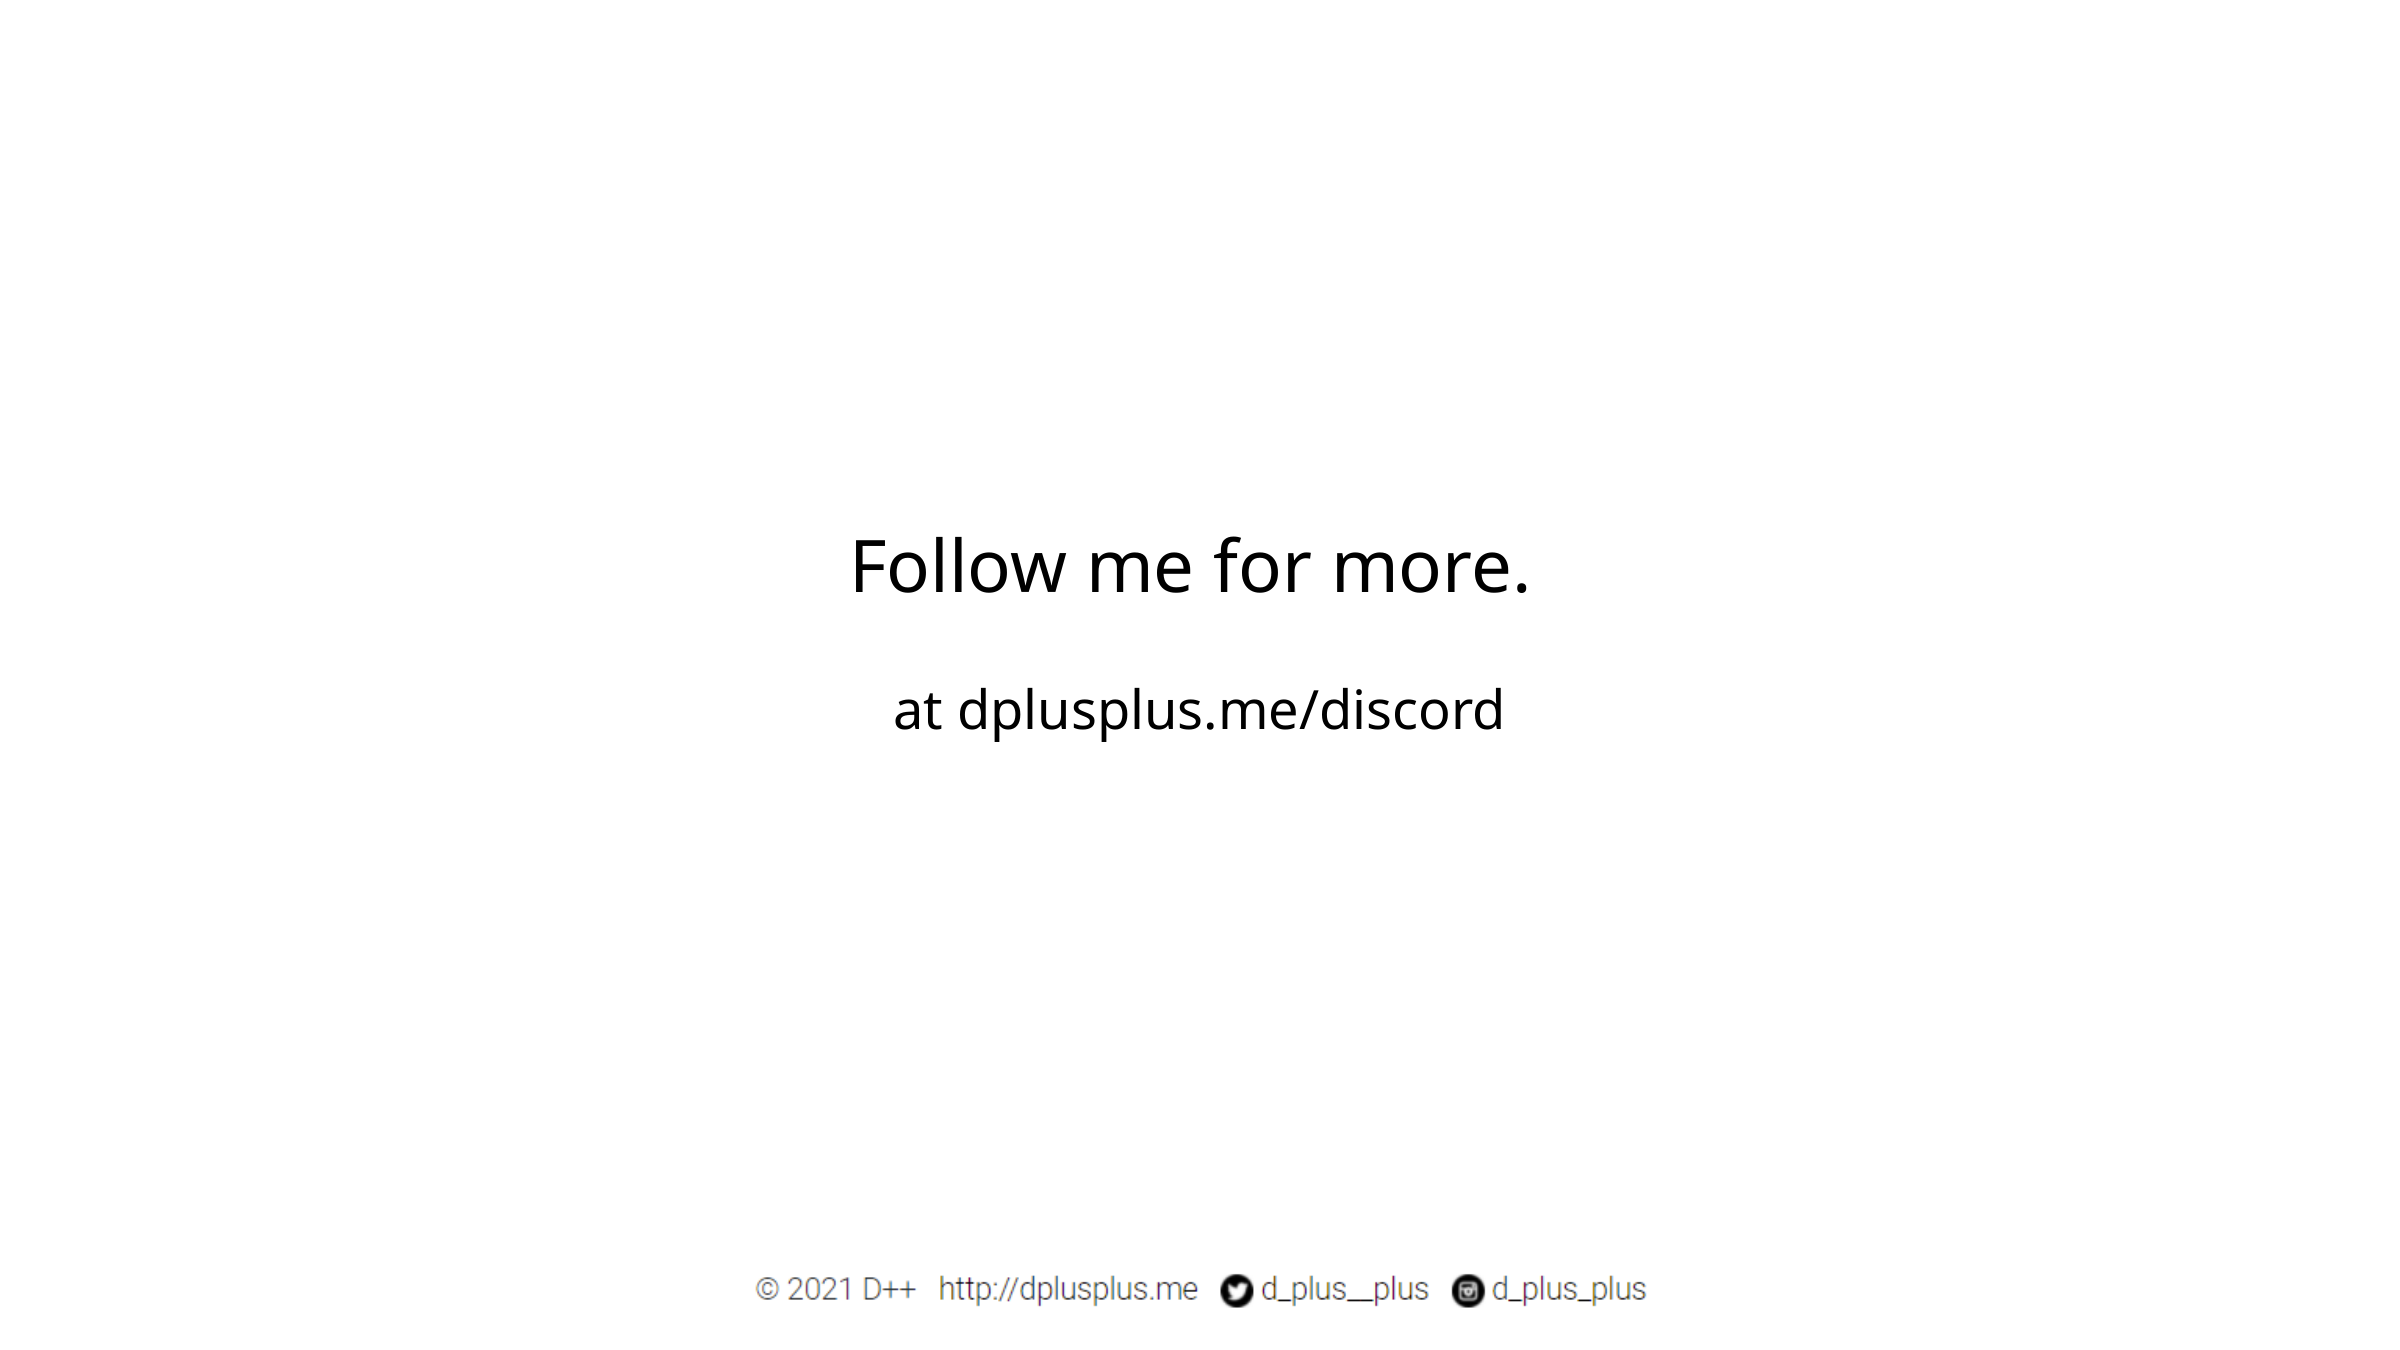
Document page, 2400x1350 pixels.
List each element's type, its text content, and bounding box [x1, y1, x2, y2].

subtitle Follow me for more. at dplusplus.me/discord [120, 53, 2280, 1207]
picture [753, 1265, 1651, 1311]
